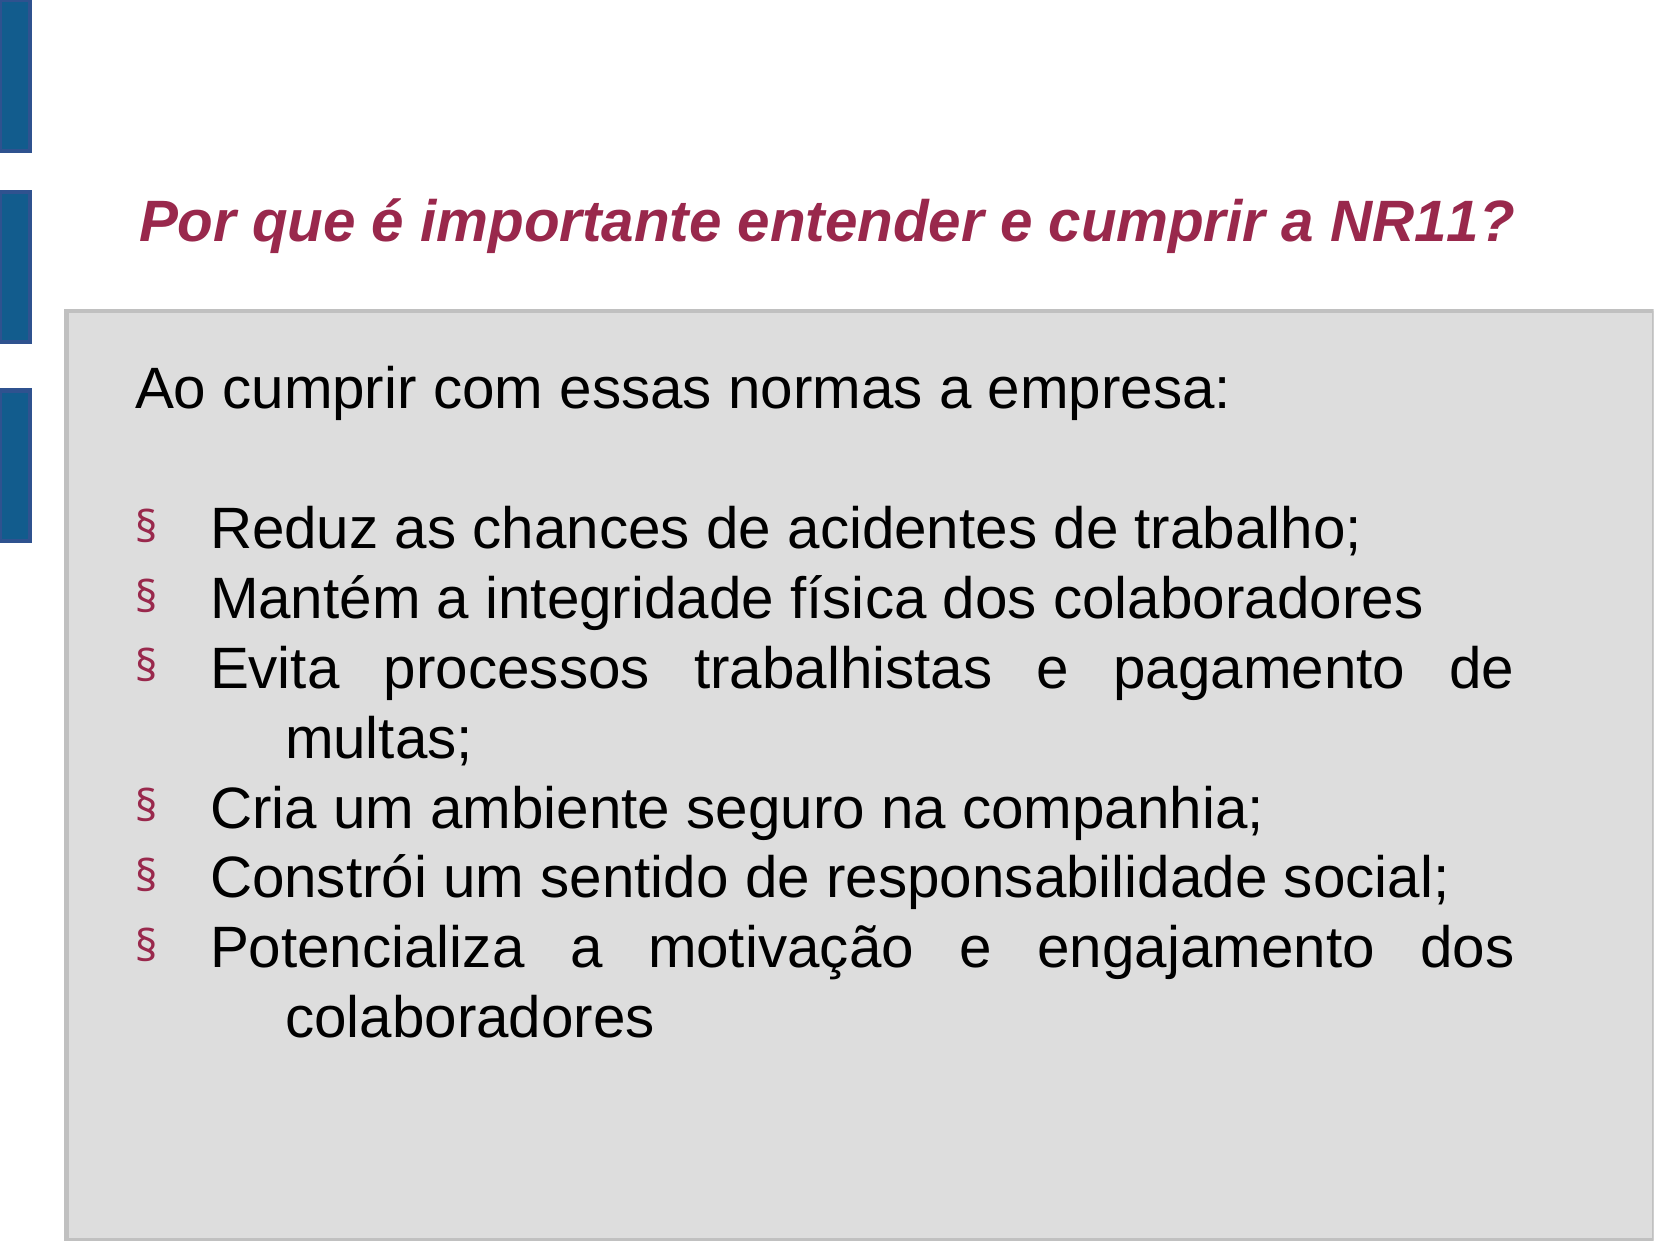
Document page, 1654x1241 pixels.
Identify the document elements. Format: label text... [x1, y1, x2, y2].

list Ao cumprir com essas normas a empresa: Reduz as chances de acidentes de trabalho; Mantém a integridade física dos colaboradores Evita processos trabalhistas e pagamento de multas; Cria um ambiente seguro na companhia; Constrói um sentido de responsabilidade social; Potencializa a motivação e engajamento dos colaboradores [134, 350, 1516, 1058]
title Por que é importante entender e cumprir a NR11? [121, 114, 1534, 322]
